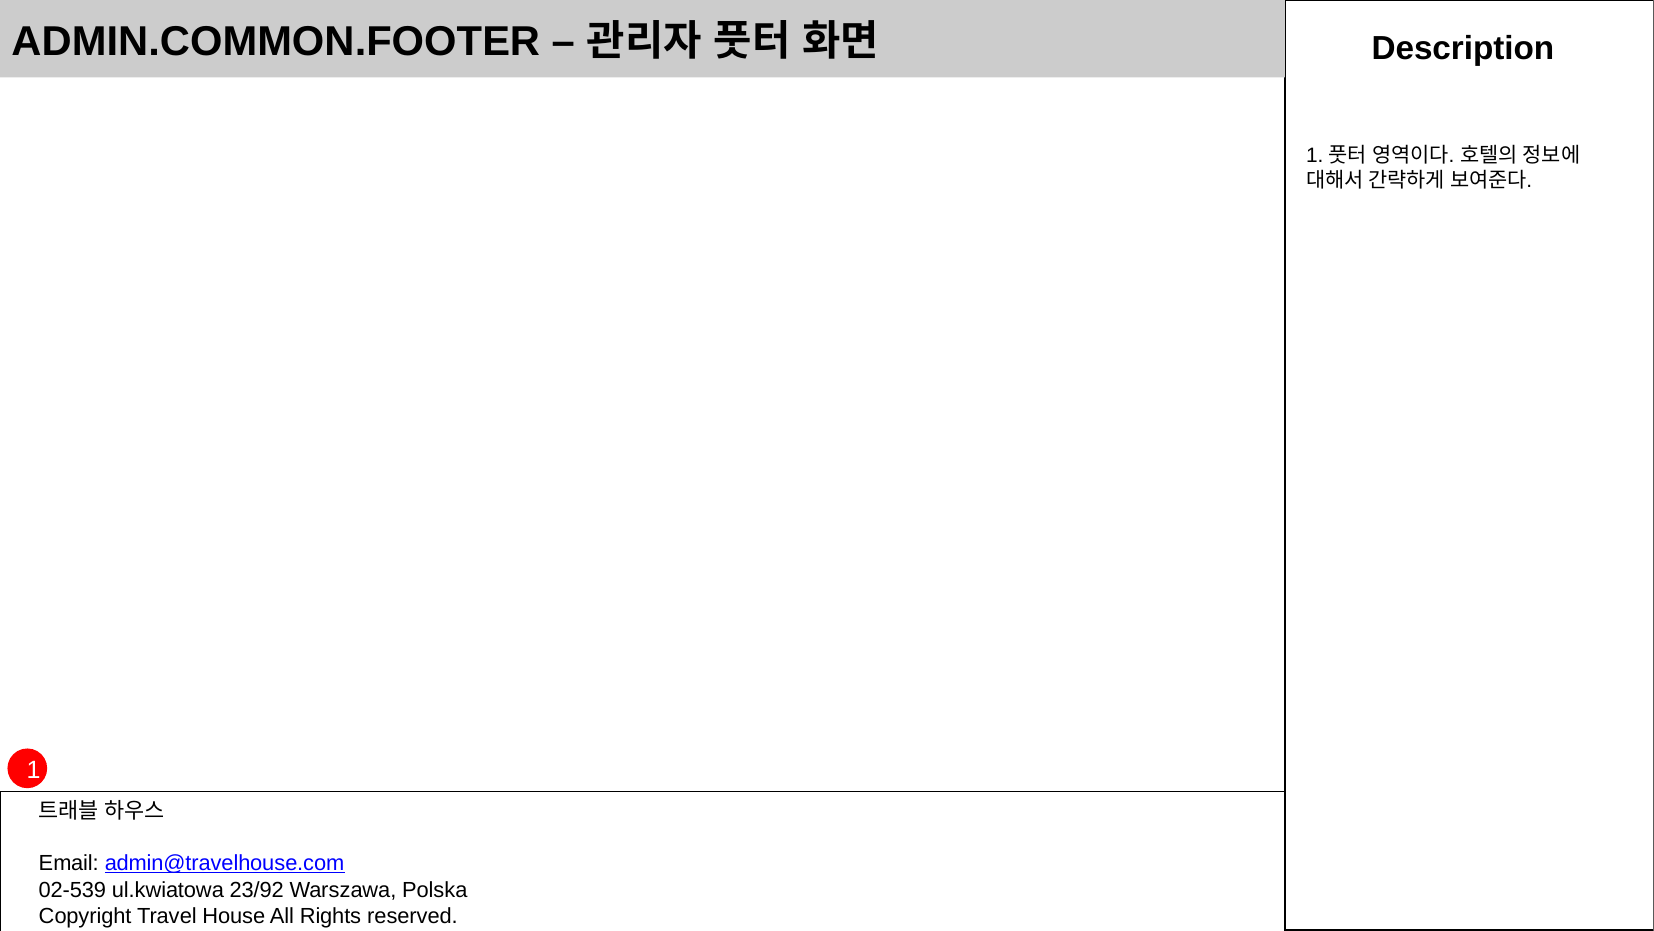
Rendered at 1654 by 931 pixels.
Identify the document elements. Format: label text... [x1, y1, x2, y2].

text_box Description [1291, 18, 1635, 78]
text_box ADMIN.COMMON.FOOTER – 관리자 풋터 화면 [0, 0, 1285, 78]
text_box 1 [7, 748, 48, 789]
text_box [1285, 0, 1654, 930]
text_box 1. 풋터 영역이다. 호텔의 정보에 대해서 간략하게 보여준다. [1291, 134, 1641, 930]
text_box 트래블 하우스 Email: admin@travelhouse.com 02-539 ul.kwiatowa 23/92 Warszawa, Polska Copyright Travel House All Rights reserved. [0, 791, 1285, 931]
